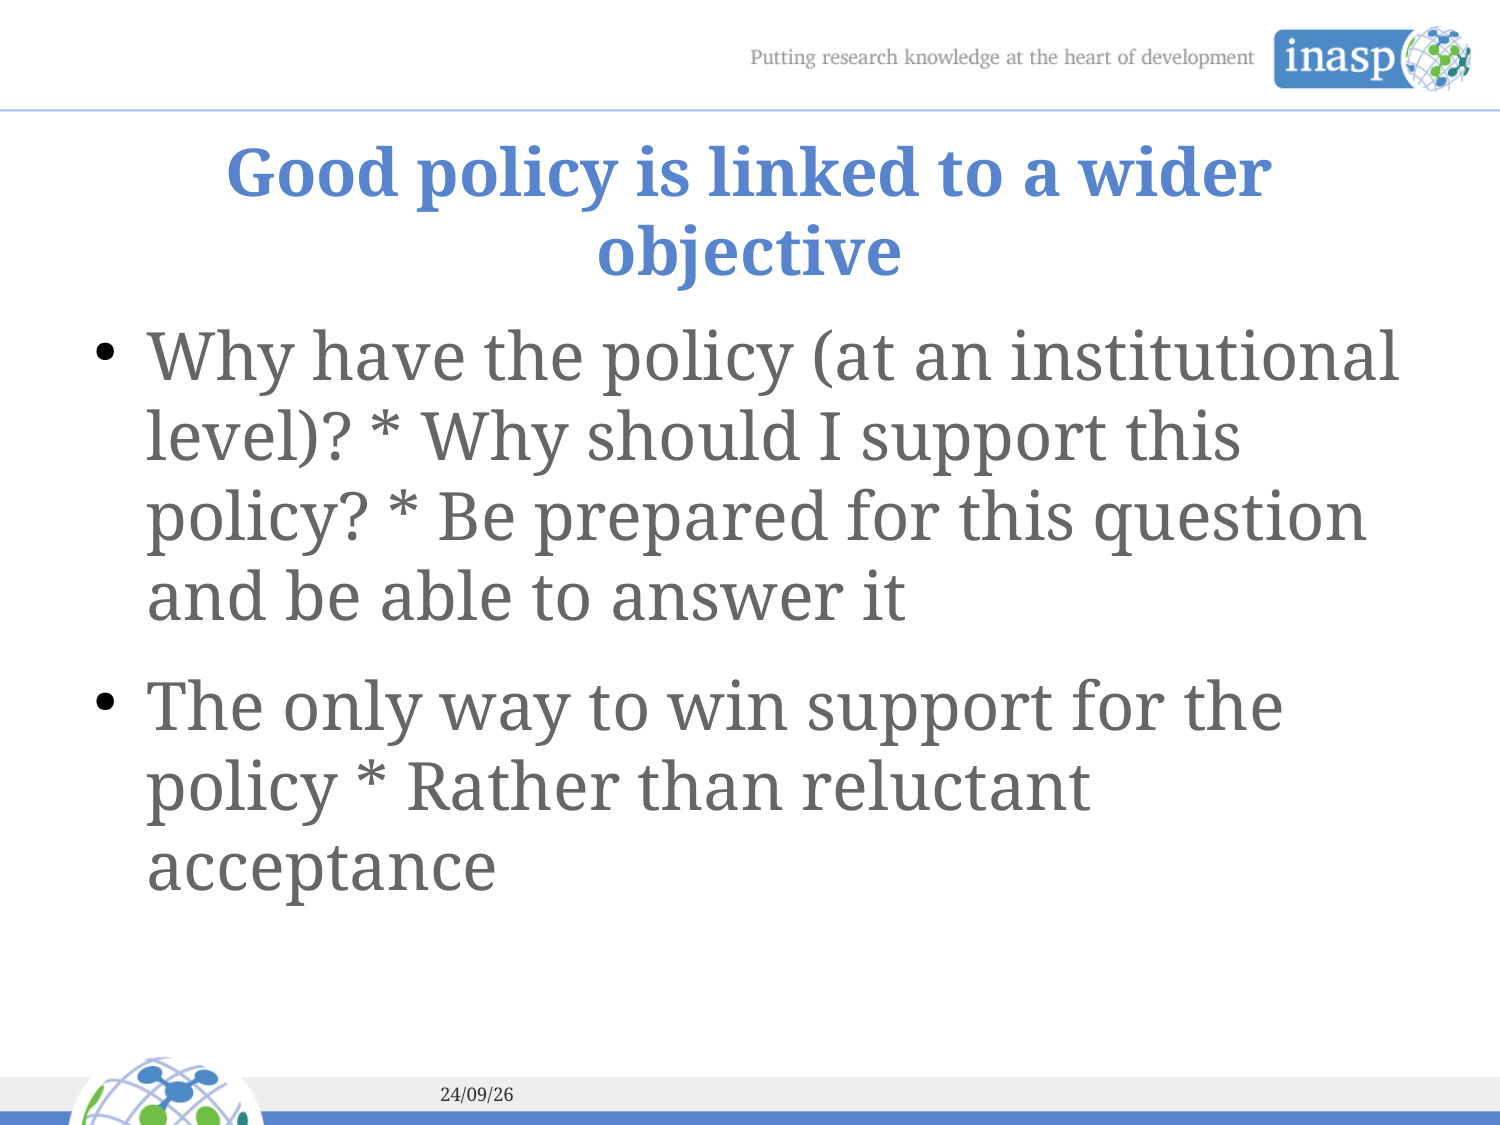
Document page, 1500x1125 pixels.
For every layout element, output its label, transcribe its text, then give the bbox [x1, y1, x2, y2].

picture [0, 0, 1500, 1125]
title Good policy is linked to a wider objective [75, 129, 1426, 313]
list Why have the policy (at an institutional level)? * Why should I support this policy? * Be prepared for this question and be able to answer it The only way to win support for the policy * Rather than reluctant acceptance [75, 313, 1426, 967]
